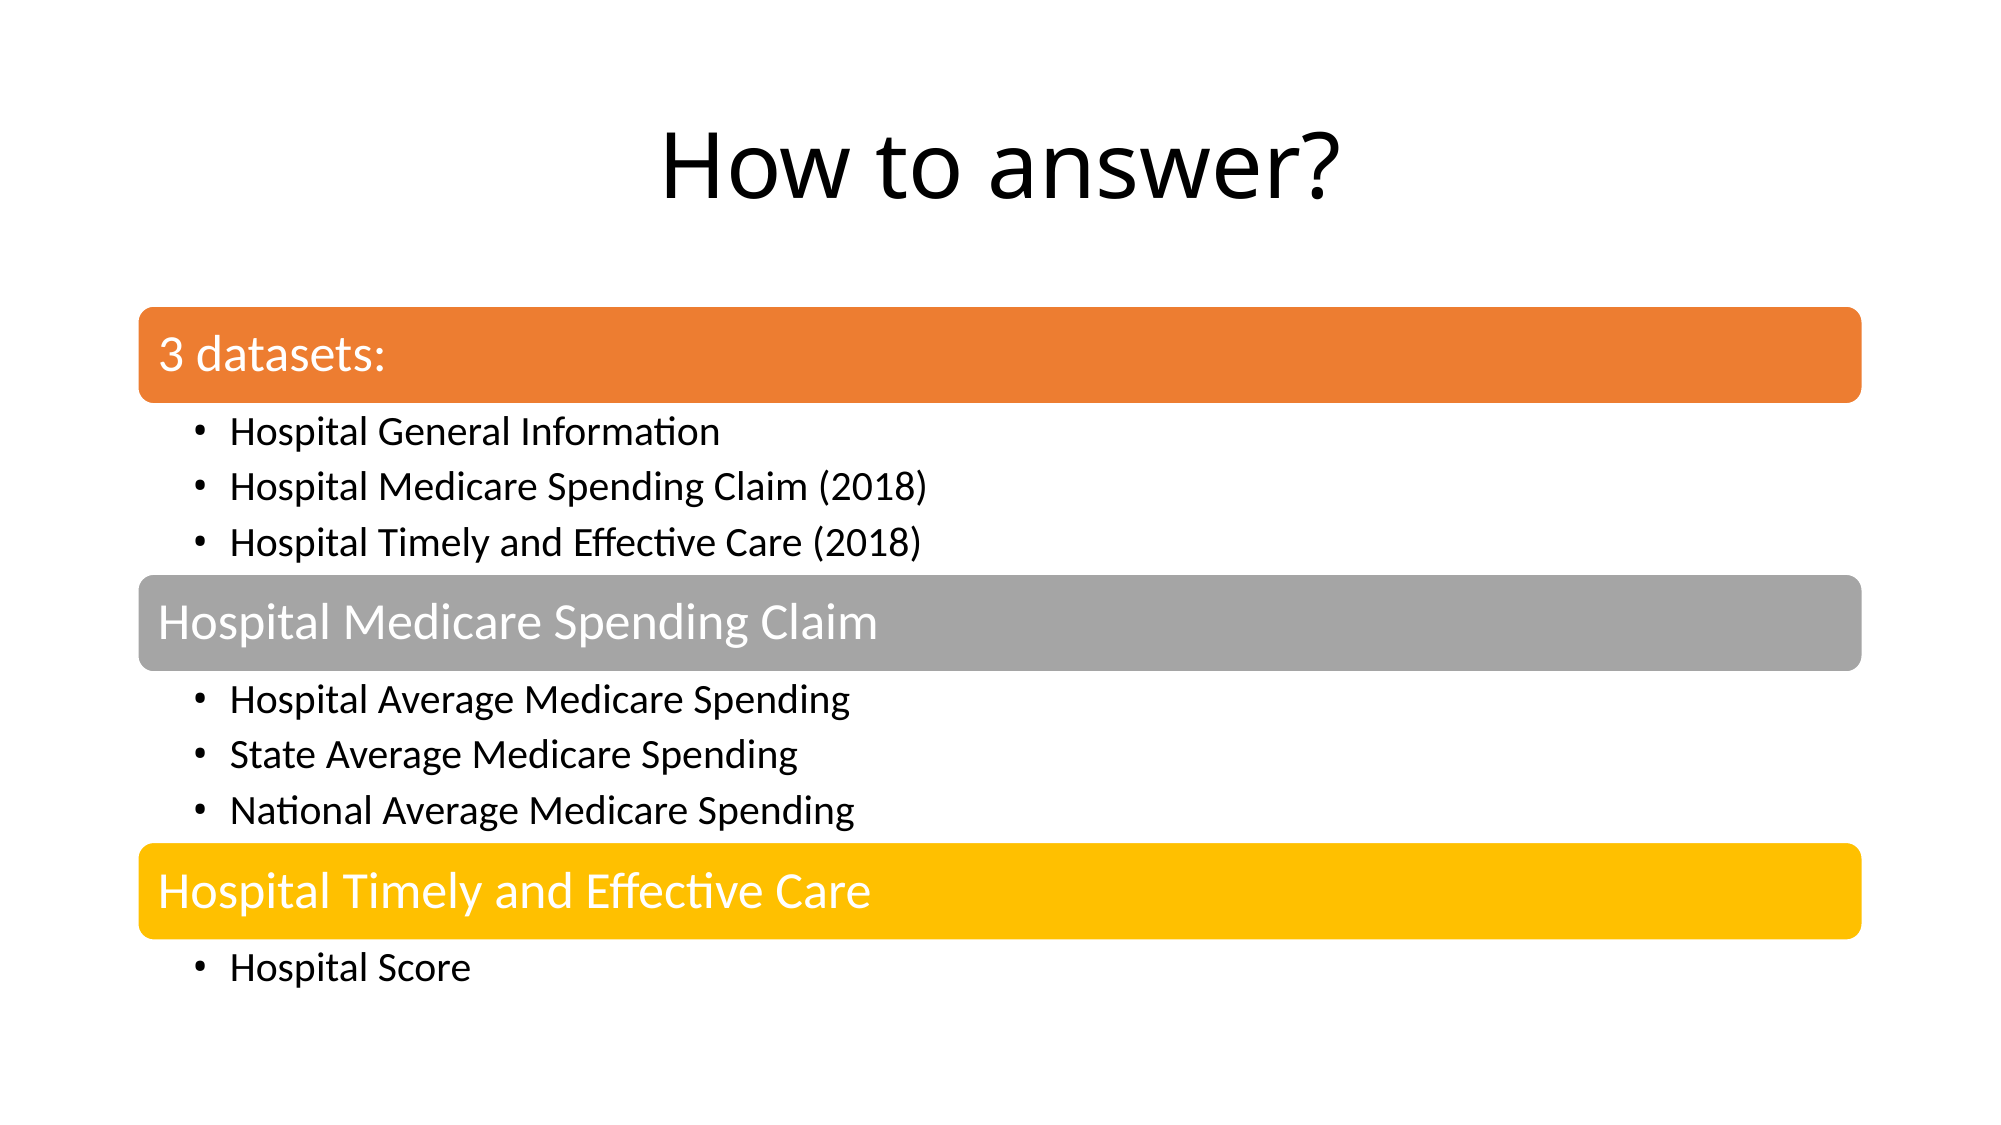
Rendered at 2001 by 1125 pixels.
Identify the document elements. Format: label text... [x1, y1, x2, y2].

title How to answer? [137, 59, 1863, 278]
text_box 3 datasets: [137, 305, 1863, 403]
text_box Hospital Timely and Effective Care [137, 842, 1863, 940]
text_box Hospital General Information Hospital Medicare Spending Claim (2018) Hospital Timely and Effective Care (2018) [137, 403, 1863, 574]
text_box Hospital Average Medicare Spending State Average Medicare Spending National Average Medicare Spending [137, 672, 1863, 843]
text_box Hospital Score [137, 940, 1863, 1009]
text_box Hospital Medicare Spending Claim [137, 573, 1863, 672]
